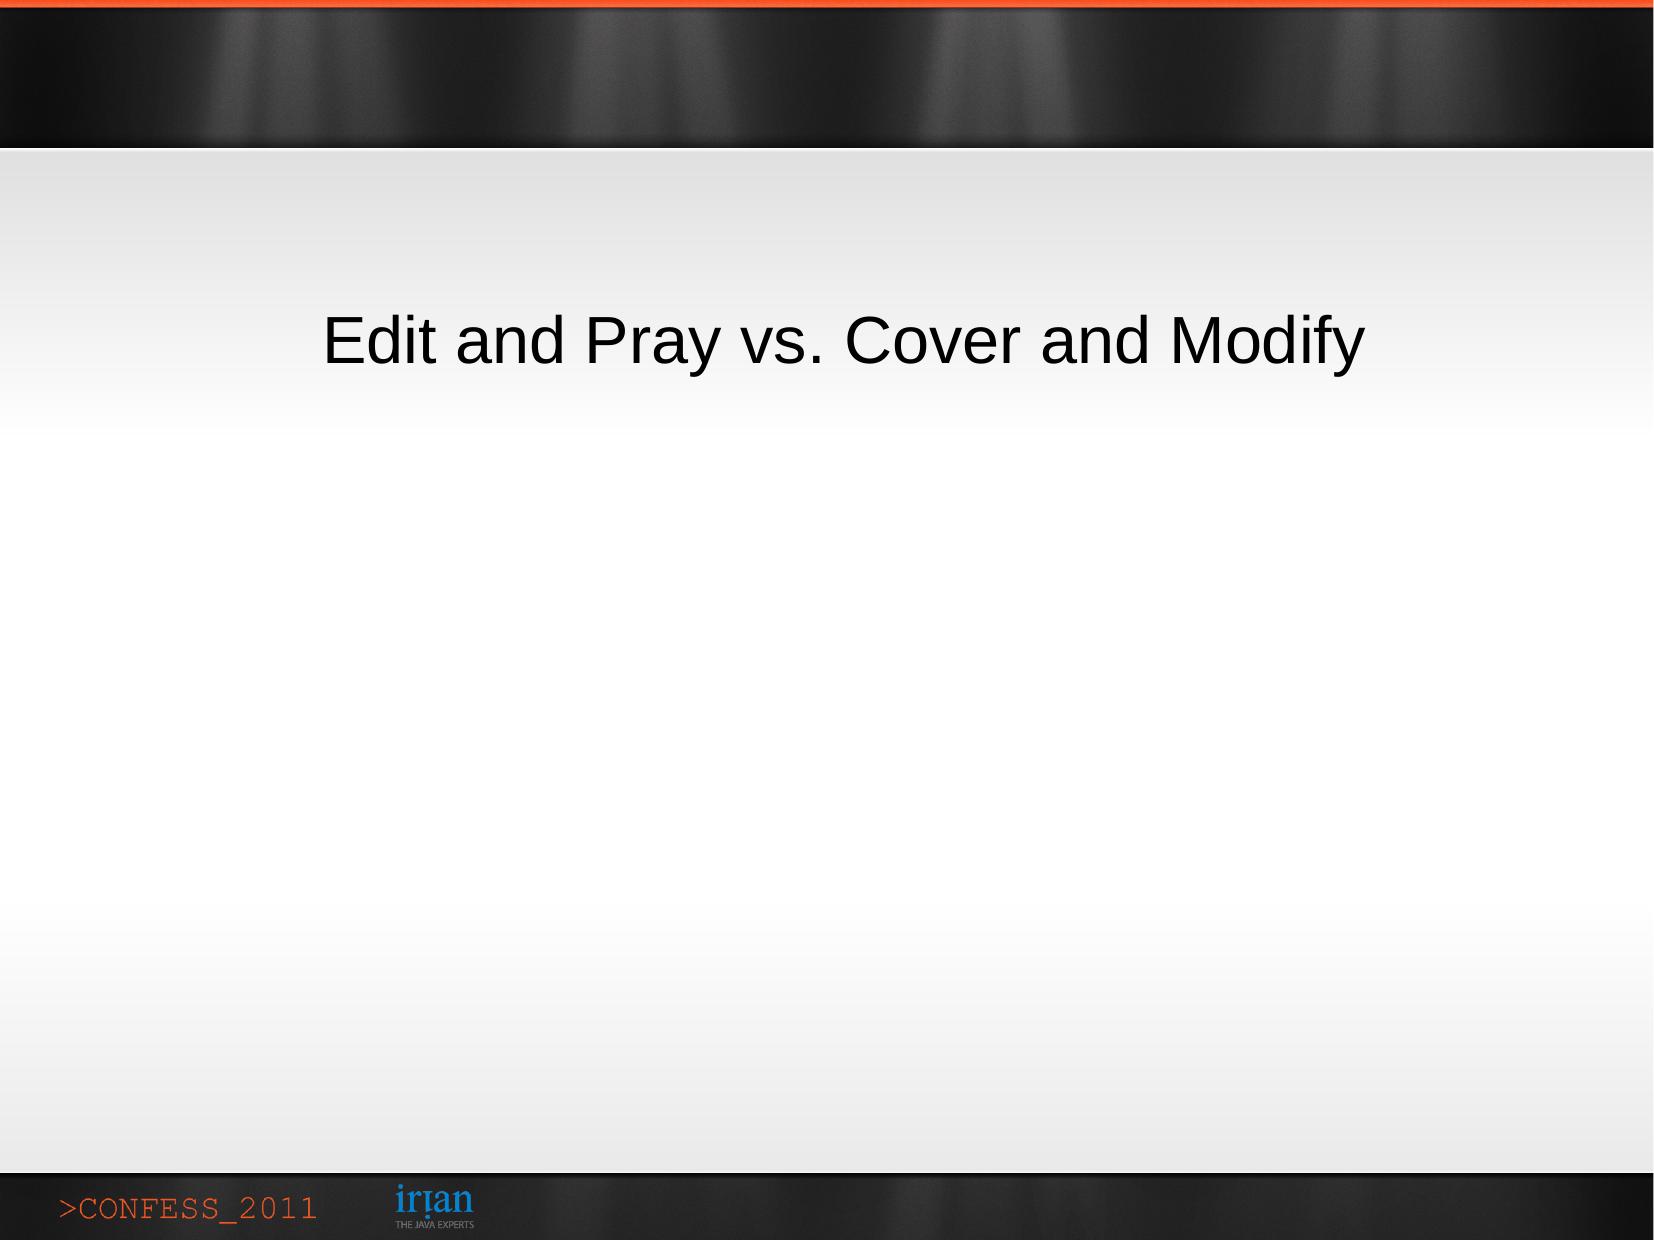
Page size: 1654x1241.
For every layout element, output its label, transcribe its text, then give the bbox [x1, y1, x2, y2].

picture [0, 0, 1654, 1240]
subtitle Edit and Pray vs. Cover and Modify [100, 6, 1589, 1125]
